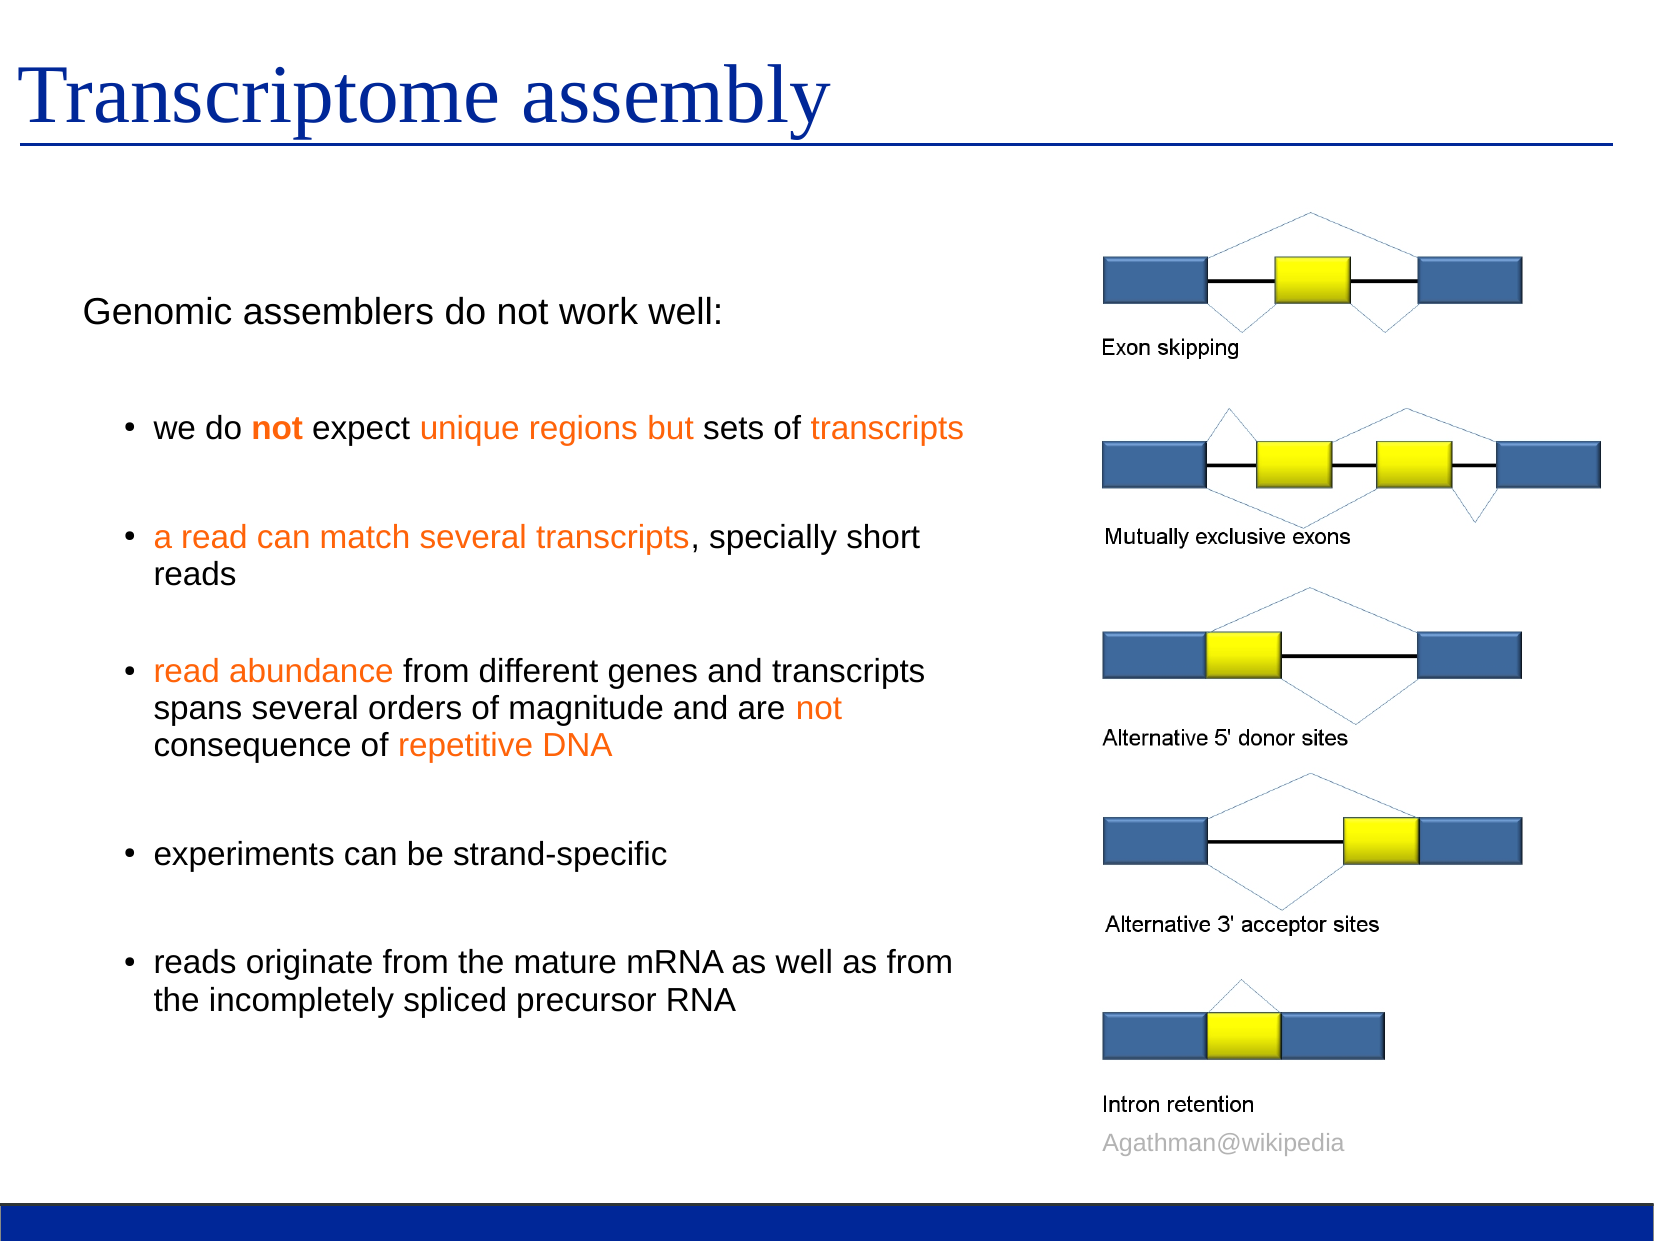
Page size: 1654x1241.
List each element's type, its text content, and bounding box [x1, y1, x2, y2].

picture [1087, 184, 1613, 1149]
text_box Agathman@wikipedia [1087, 1121, 1463, 1165]
title Transcriptome assembly [17, 0, 1589, 198]
list Genomic assemblers do not work well: we do not expect unique regions but sets of transcripts a read can match several transcripts, specially short reads read abundance from different genes and transcripts spans several orders of magnitude and are not consequence of repetitive DNA experiments can be strand-specific reads originate from the mature mRNA as well as from the incompletely spliced precursor RNA [82, 290, 976, 1109]
